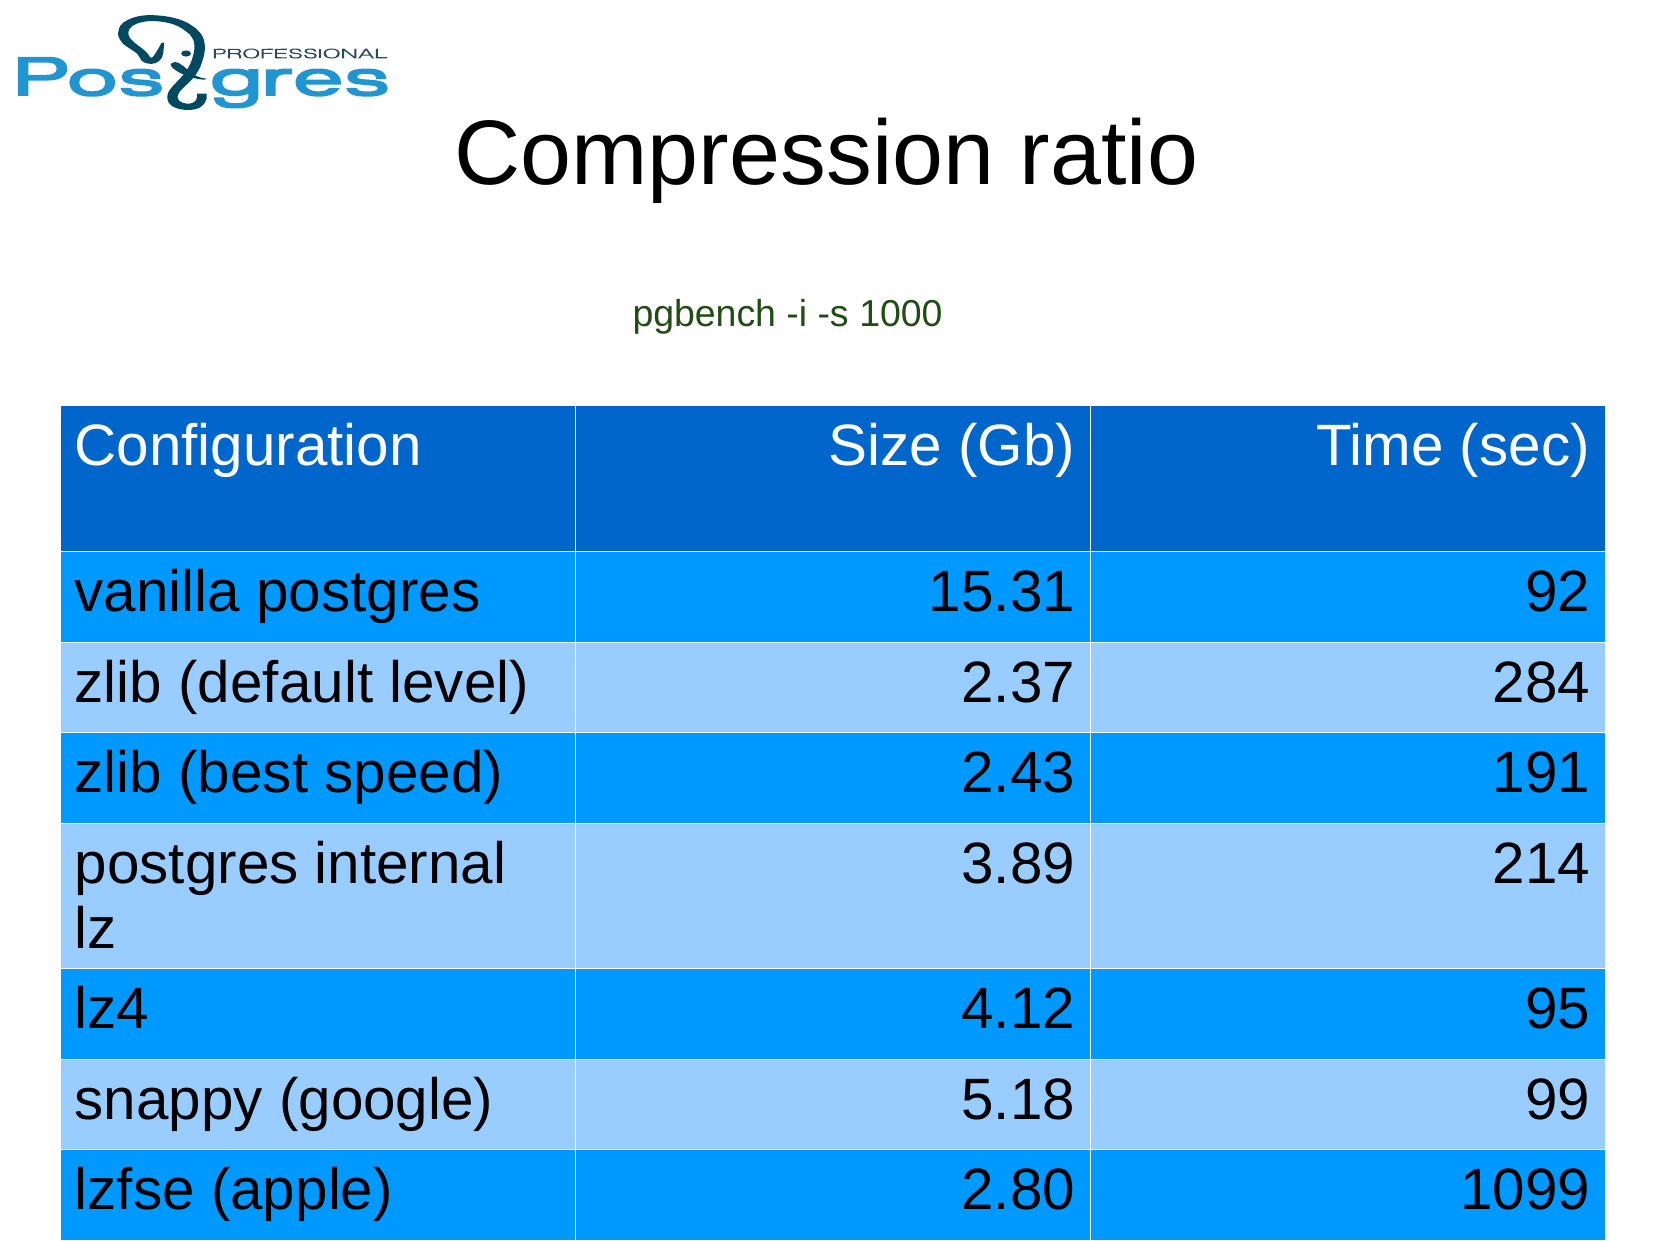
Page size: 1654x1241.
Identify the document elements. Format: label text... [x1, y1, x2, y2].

table_cell 2.43 [576, 733, 1090, 823]
table_cell 92 [1091, 552, 1605, 642]
text_box pgbench -i -s 1000 [480, 285, 1096, 338]
table_cell 4.12 [576, 969, 1090, 1059]
table_cell 5.18 [576, 1060, 1090, 1149]
table_cell 15.31 [576, 552, 1090, 642]
table_header Time (sec) [1091, 406, 1605, 551]
table_cell 3.89 [576, 824, 1090, 968]
table_cell 1099 [1091, 1150, 1605, 1240]
table_cell 284 [1091, 643, 1605, 732]
table_cell lz4 [61, 969, 575, 1059]
table_cell 214 [1091, 824, 1605, 968]
table_cell 95 [1091, 969, 1605, 1059]
table_cell vanilla postgres [61, 552, 575, 642]
table_cell lzfse (apple) [61, 1150, 575, 1240]
table_cell 2.80 [576, 1150, 1090, 1240]
table_cell 191 [1091, 733, 1605, 823]
table_cell 2.37 [576, 643, 1090, 732]
table_cell 99 [1091, 1060, 1605, 1149]
table_cell postgres internal lz [61, 824, 575, 968]
table_header Size (Gb) [576, 406, 1090, 551]
table_cell zlib (best speed) [61, 733, 575, 823]
table_header Configuration [61, 406, 575, 551]
table_cell snappy (google) [61, 1060, 575, 1149]
title Compression ratio [82, 49, 1571, 257]
table_cell zlib (default level) [61, 643, 575, 732]
